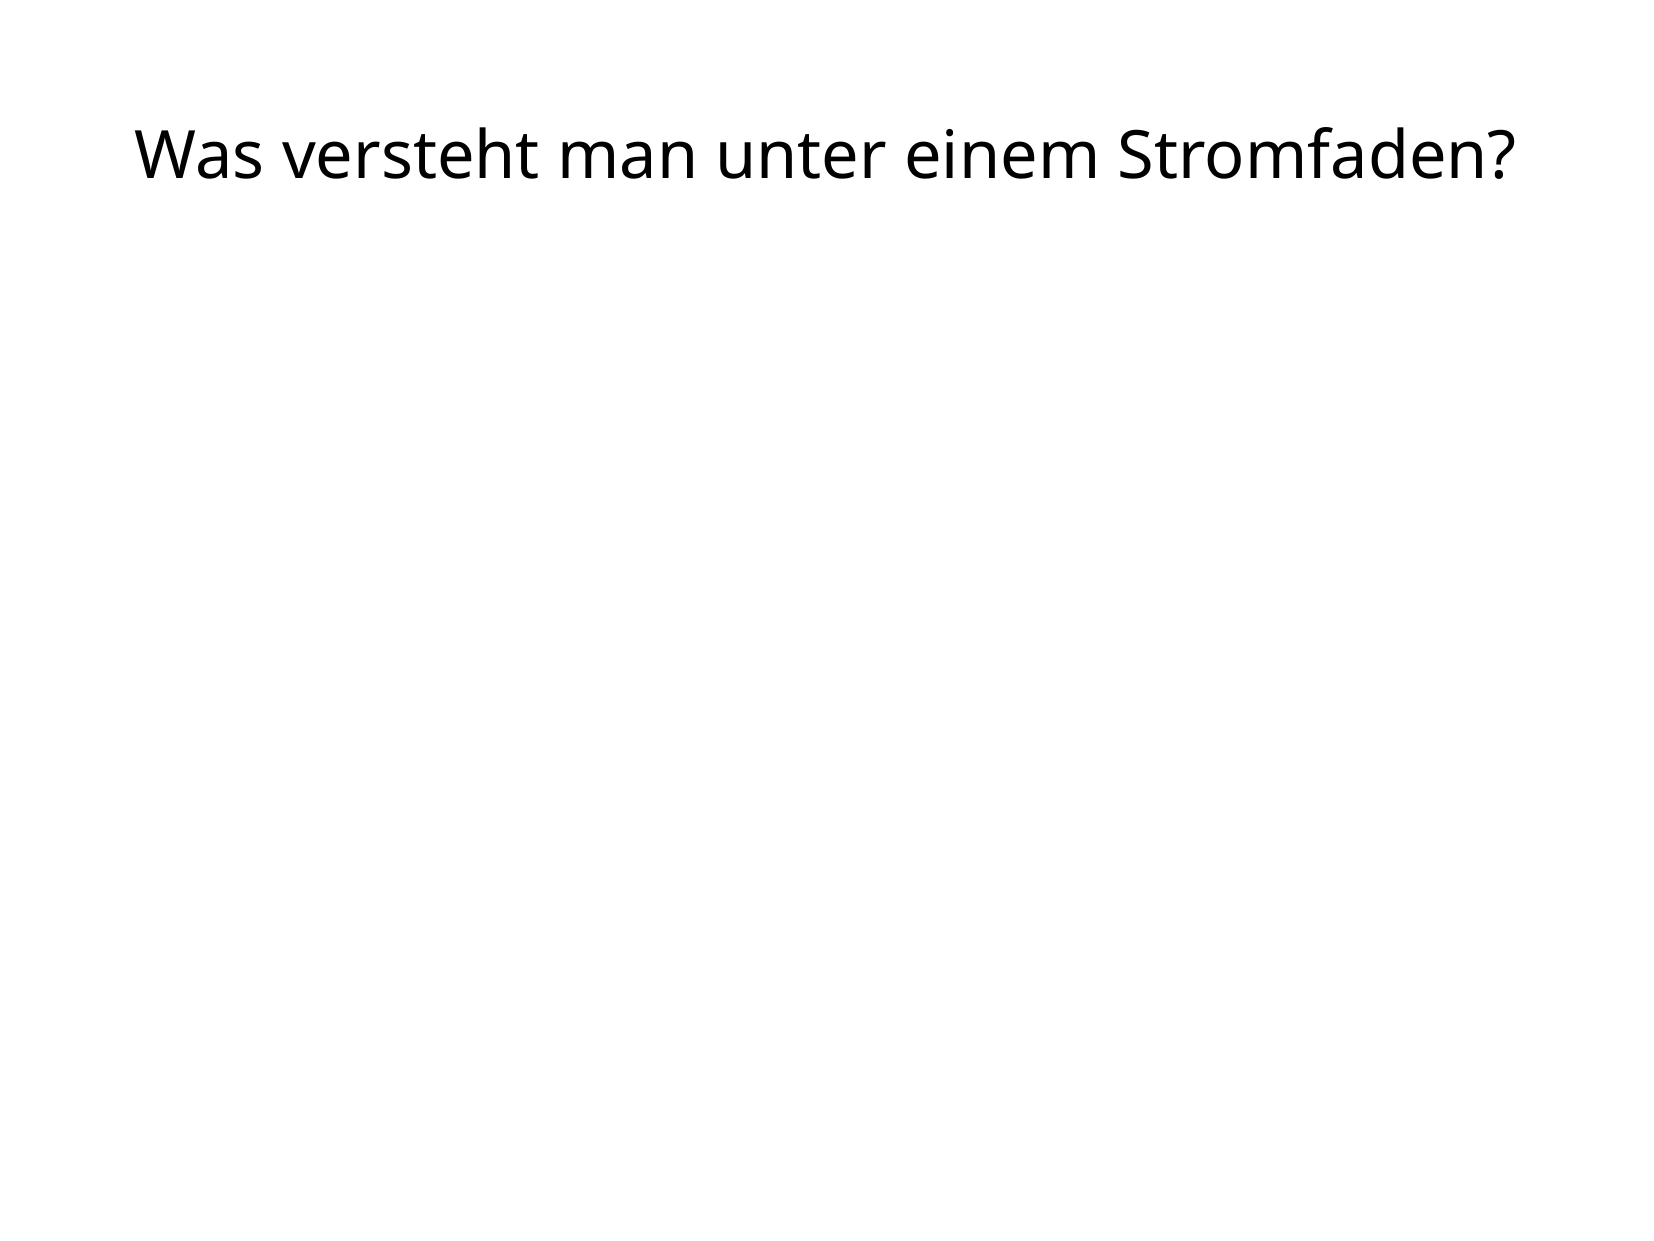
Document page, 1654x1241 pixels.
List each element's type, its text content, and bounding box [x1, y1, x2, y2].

title Was versteht man unter einem Stromfaden? [82, 49, 1571, 257]
